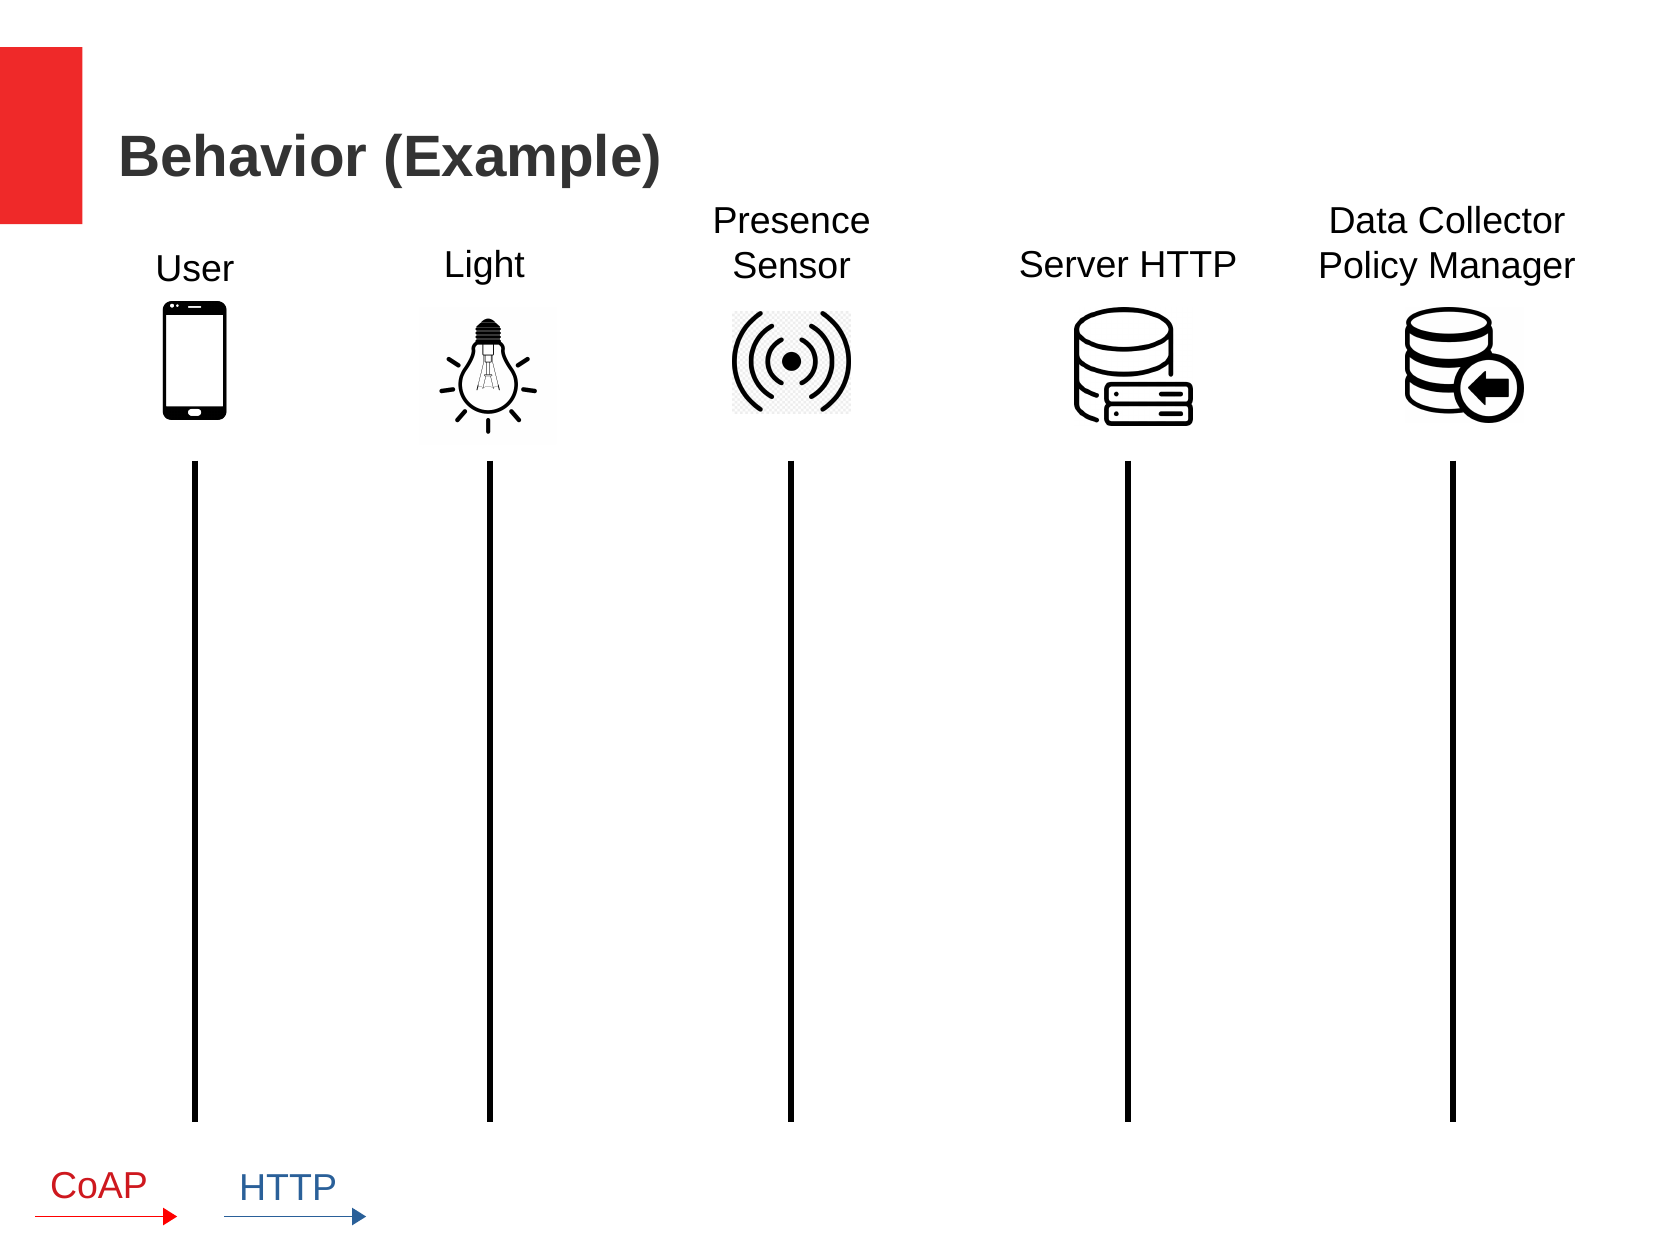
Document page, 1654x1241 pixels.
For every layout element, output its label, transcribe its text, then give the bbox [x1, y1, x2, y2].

text_box Data Collector Policy Manager [1299, 188, 1595, 296]
picture [1405, 307, 1524, 423]
picture [135, 301, 254, 420]
text_box Behavior (Example) [118, 49, 1571, 257]
picture [1074, 307, 1193, 426]
picture [419, 307, 557, 445]
text_box User [112, 236, 278, 293]
text_box Server HTTP [1003, 236, 1264, 294]
text_box CoAP [35, 1157, 166, 1215]
text_box Presence Sensor [614, 188, 969, 319]
text_box Light [366, 232, 603, 290]
text_box HTTP [224, 1159, 378, 1241]
picture [732, 319, 851, 414]
